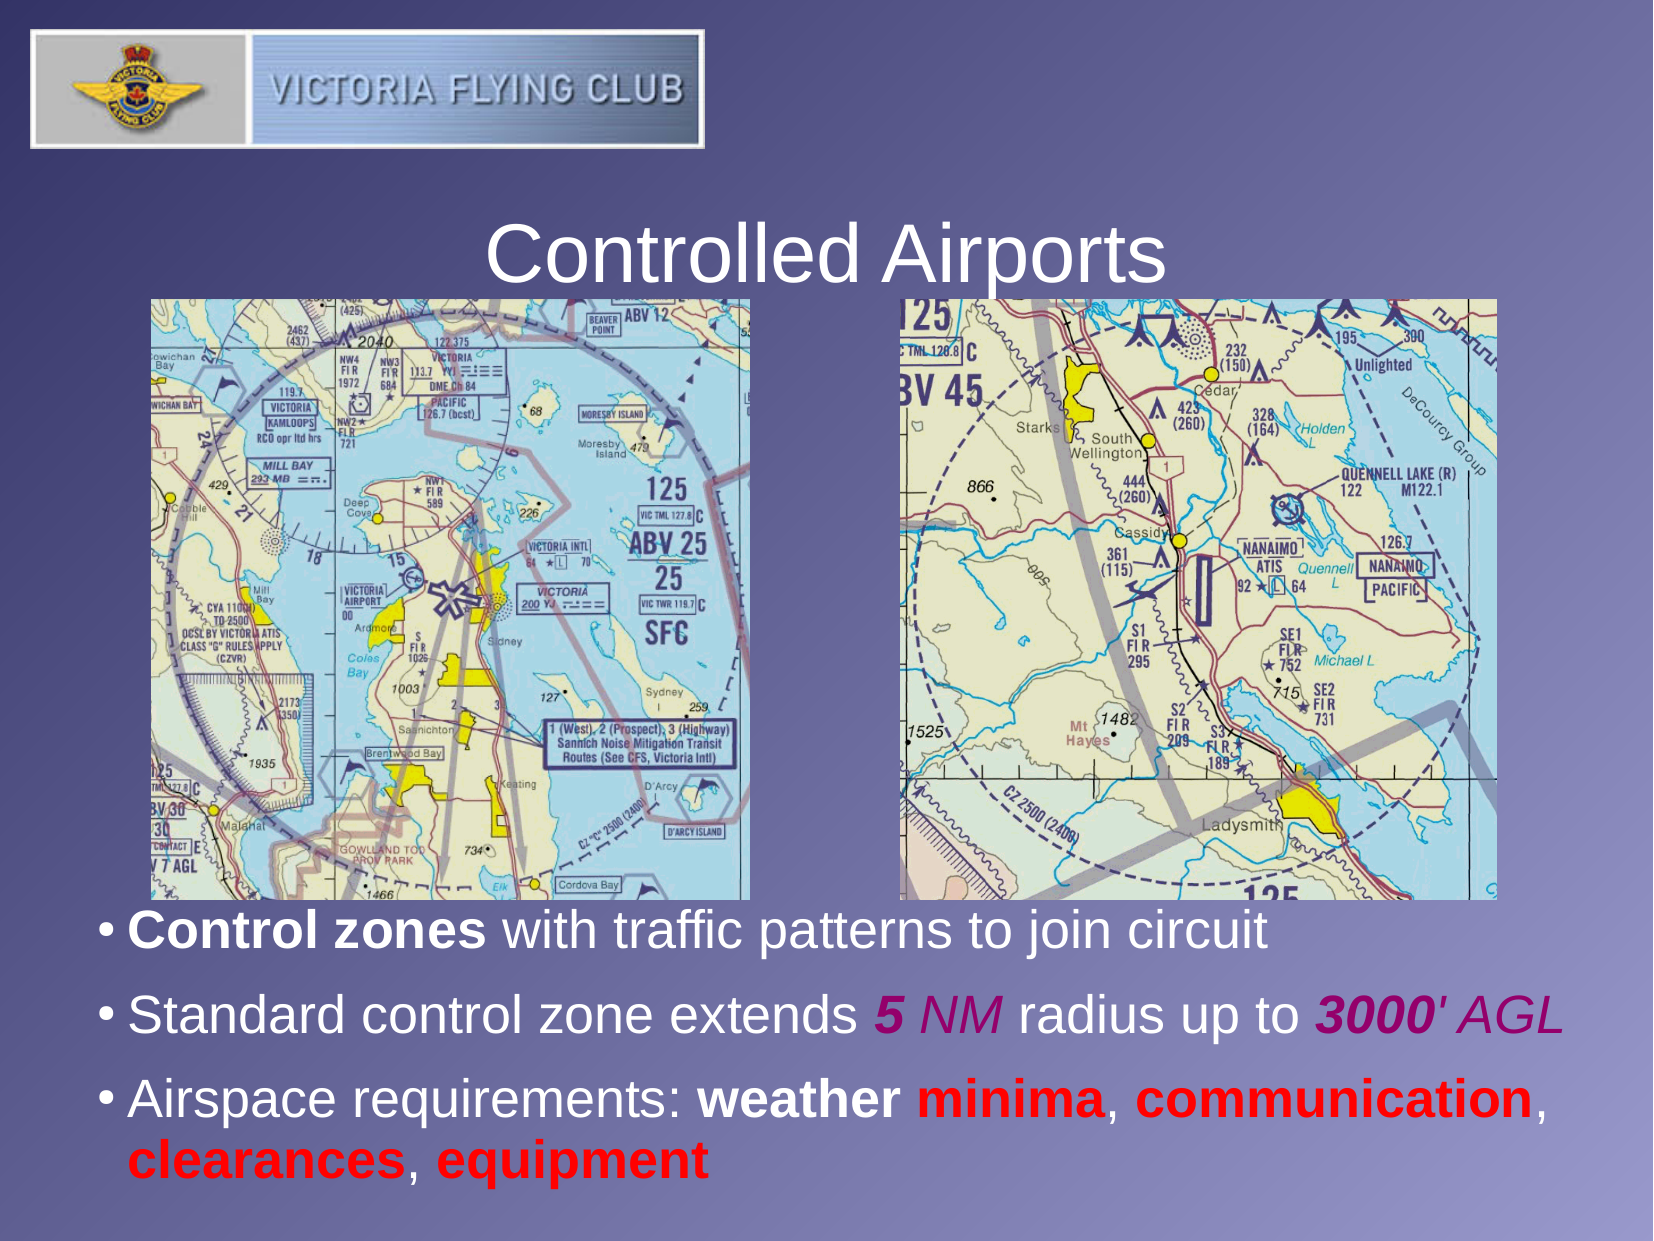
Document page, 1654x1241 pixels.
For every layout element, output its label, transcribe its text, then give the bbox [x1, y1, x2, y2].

picture [151, 299, 751, 901]
picture [30, 29, 705, 149]
title Controlled Airports [82, 150, 1571, 358]
list Control zones with traffic patterns to join circuit Standard control zone extends 5 NM radius up to 3000' AGL Airspace requirements: weather minima, communication, clearances, equipment [82, 900, 1571, 1201]
picture [900, 299, 1497, 901]
